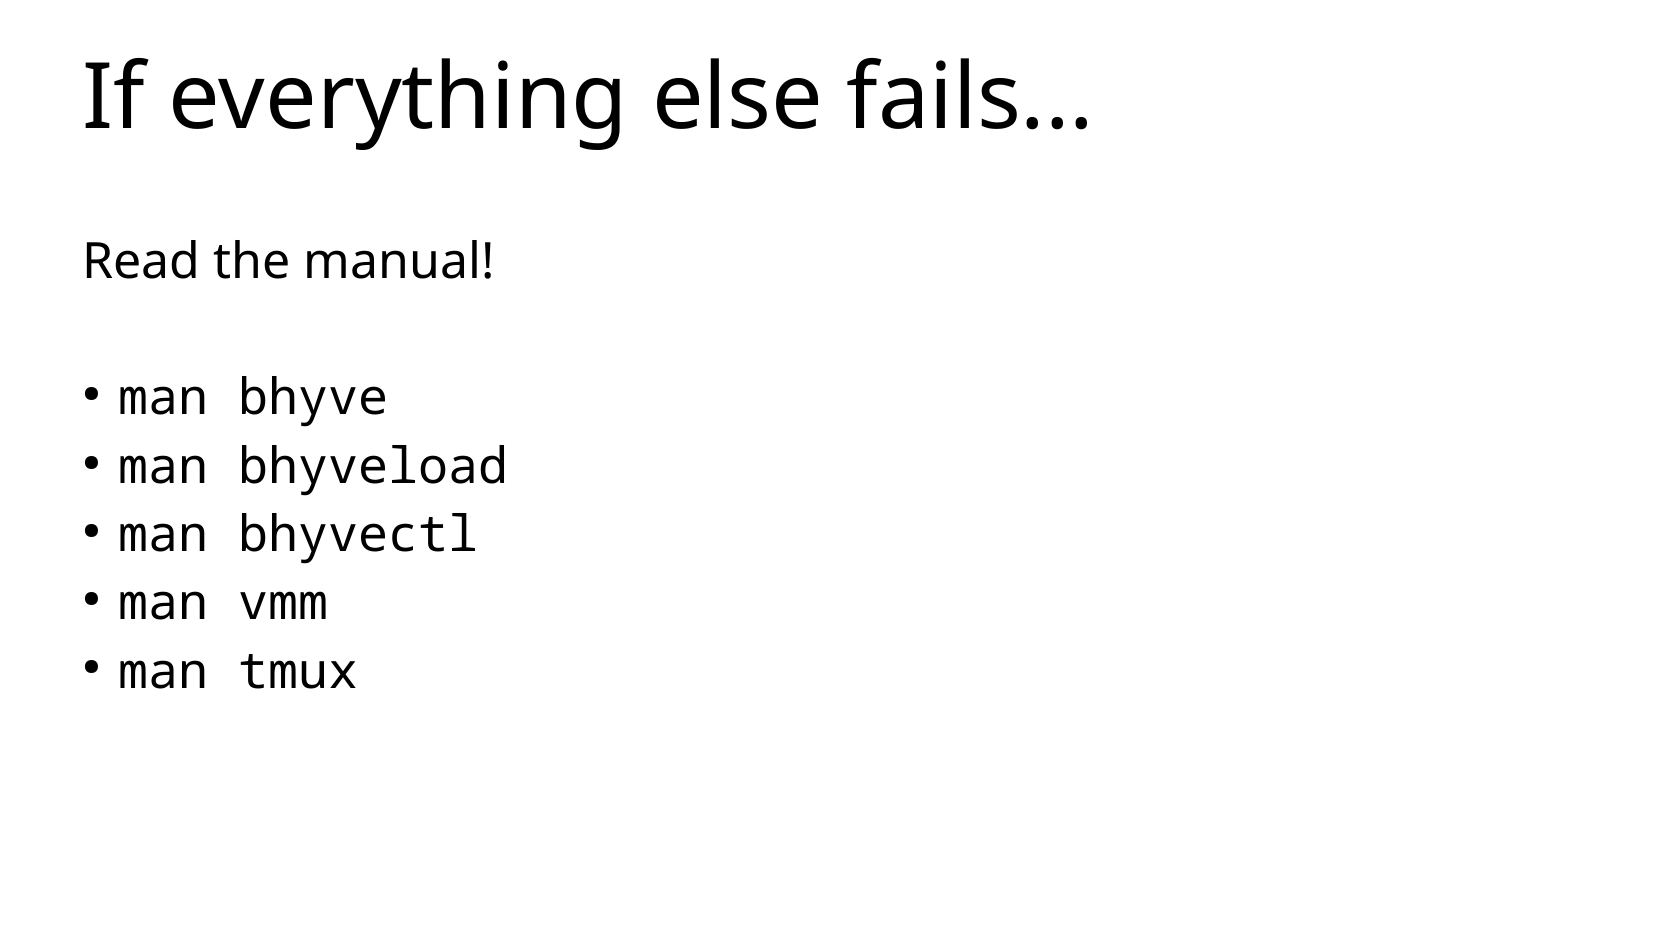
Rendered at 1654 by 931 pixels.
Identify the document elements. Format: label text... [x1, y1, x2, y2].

list Read the manual! man bhyve man bhyveload man bhyvectl man vmm man tmux [82, 224, 1571, 825]
title If everything else fails... [82, 37, 1571, 150]
